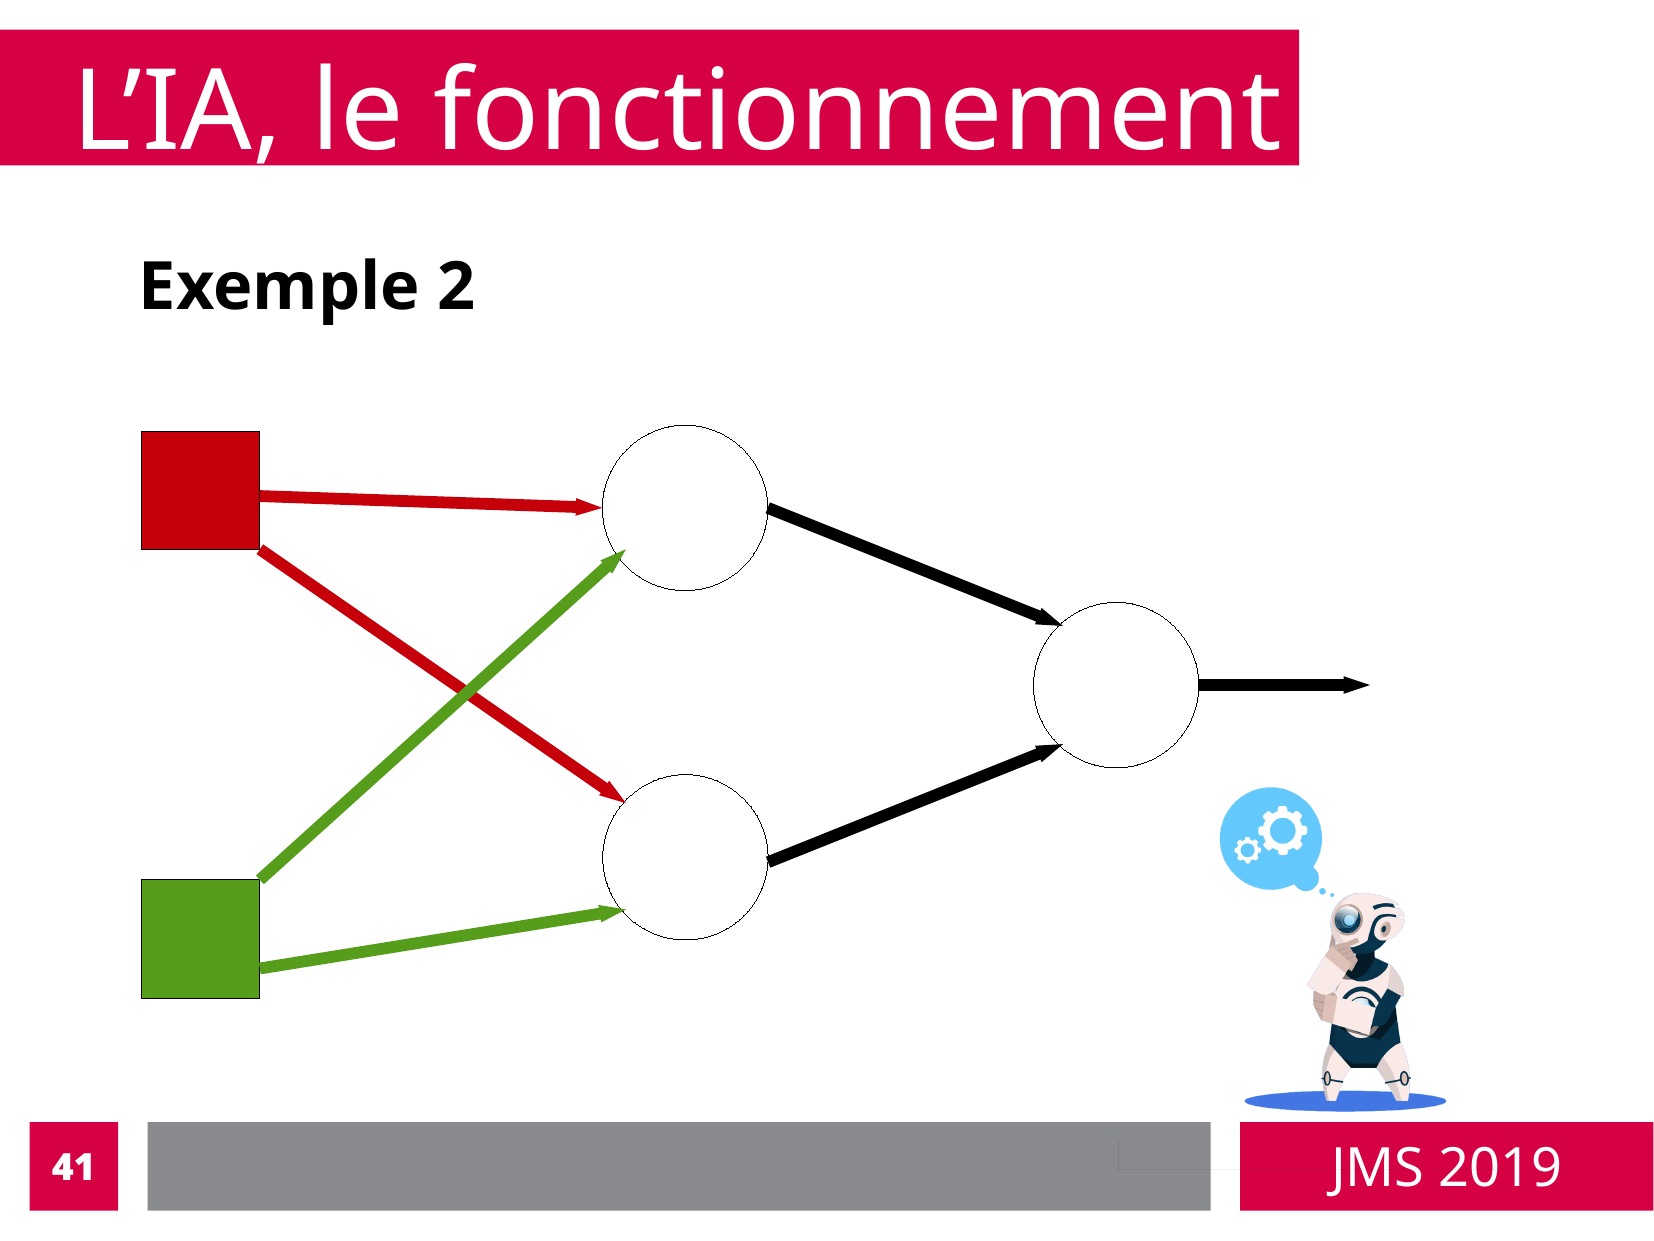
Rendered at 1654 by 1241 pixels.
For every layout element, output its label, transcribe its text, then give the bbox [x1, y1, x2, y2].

text_box [141, 879, 260, 999]
title L’IA, le fonctionnement [0, 29, 1371, 178]
picture [1118, 744, 1512, 1170]
text_box [602, 425, 768, 591]
text_box [141, 431, 260, 550]
text_box Exemple 2 [0, 237, 615, 330]
text_box [1033, 602, 1199, 768]
text_box [602, 774, 769, 940]
